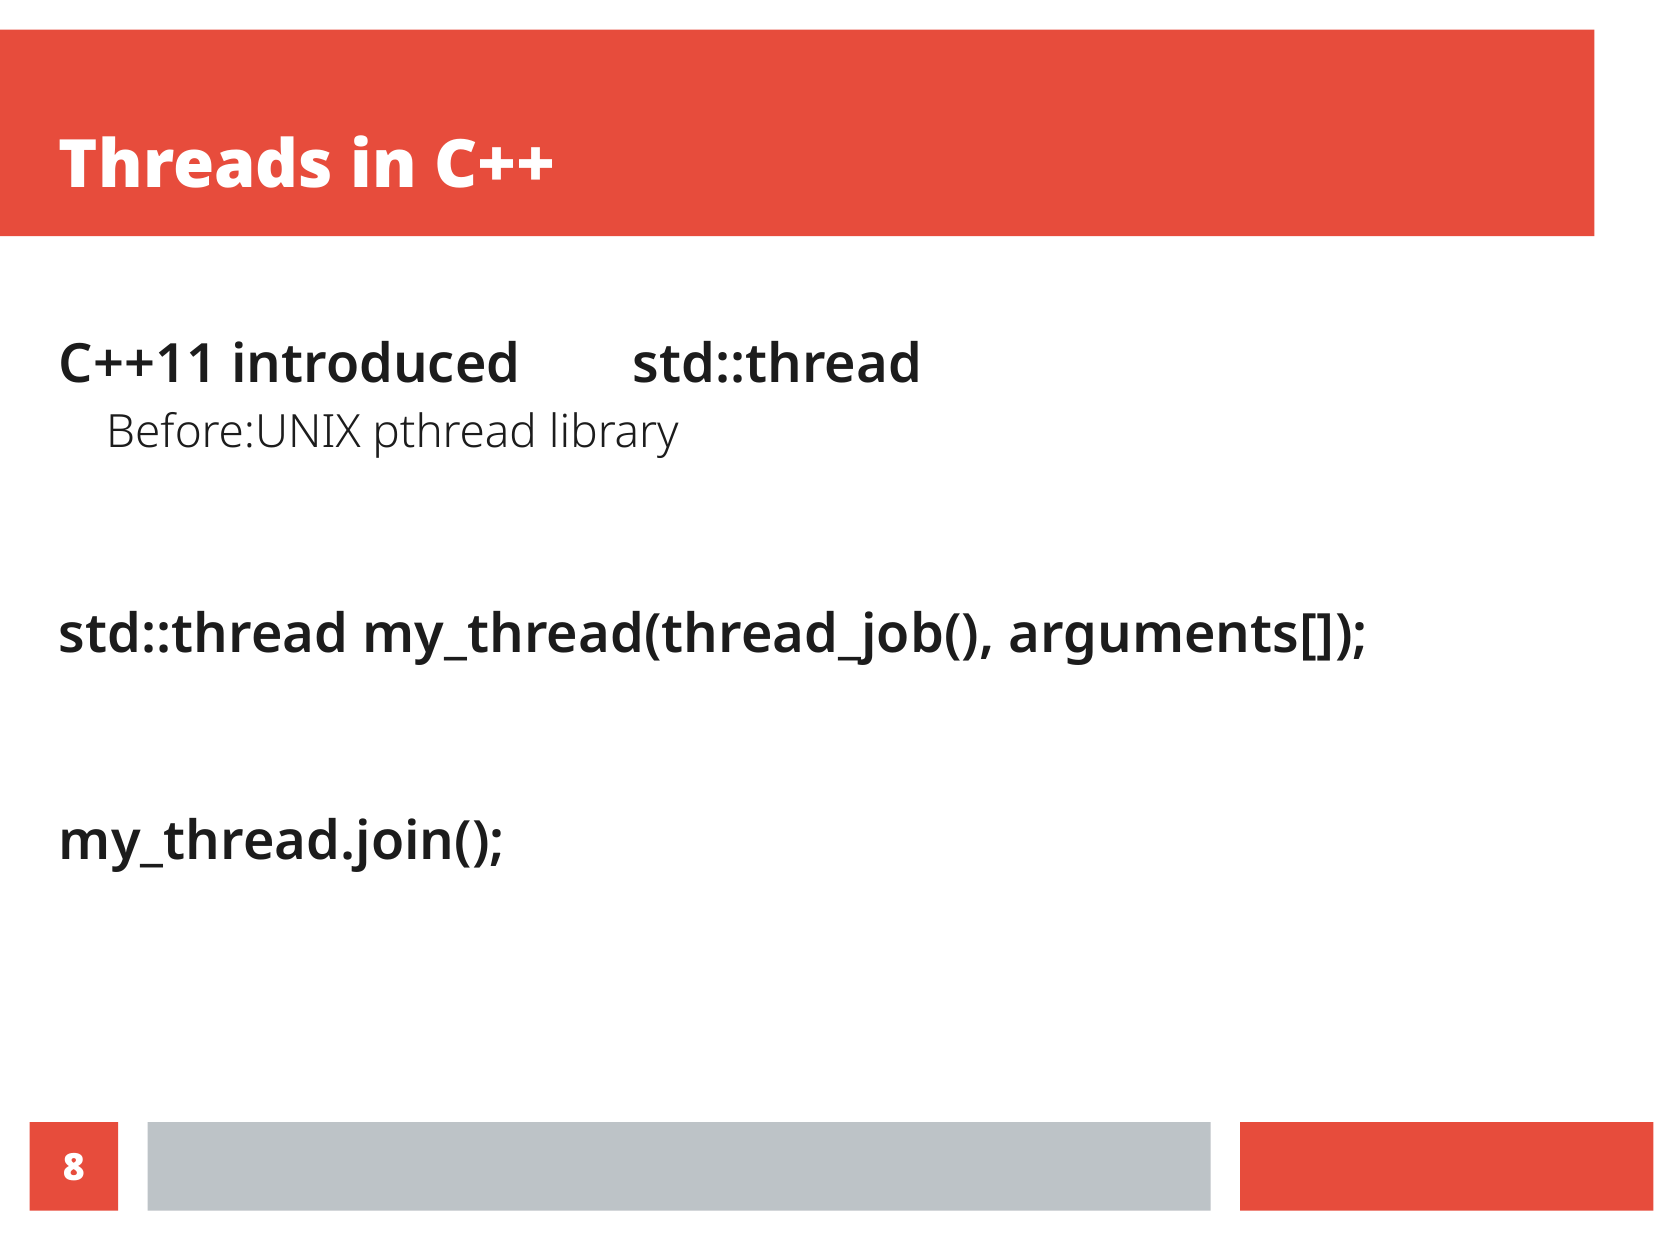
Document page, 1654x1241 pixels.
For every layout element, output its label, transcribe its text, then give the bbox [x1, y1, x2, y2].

title Threads in C++ [59, 59, 1595, 207]
list C++11 introduced std::thread Before:UNIX pthread library std::thread my_thread(thread_job(), arguments[]); my_thread.join(); [59, 324, 1565, 1093]
